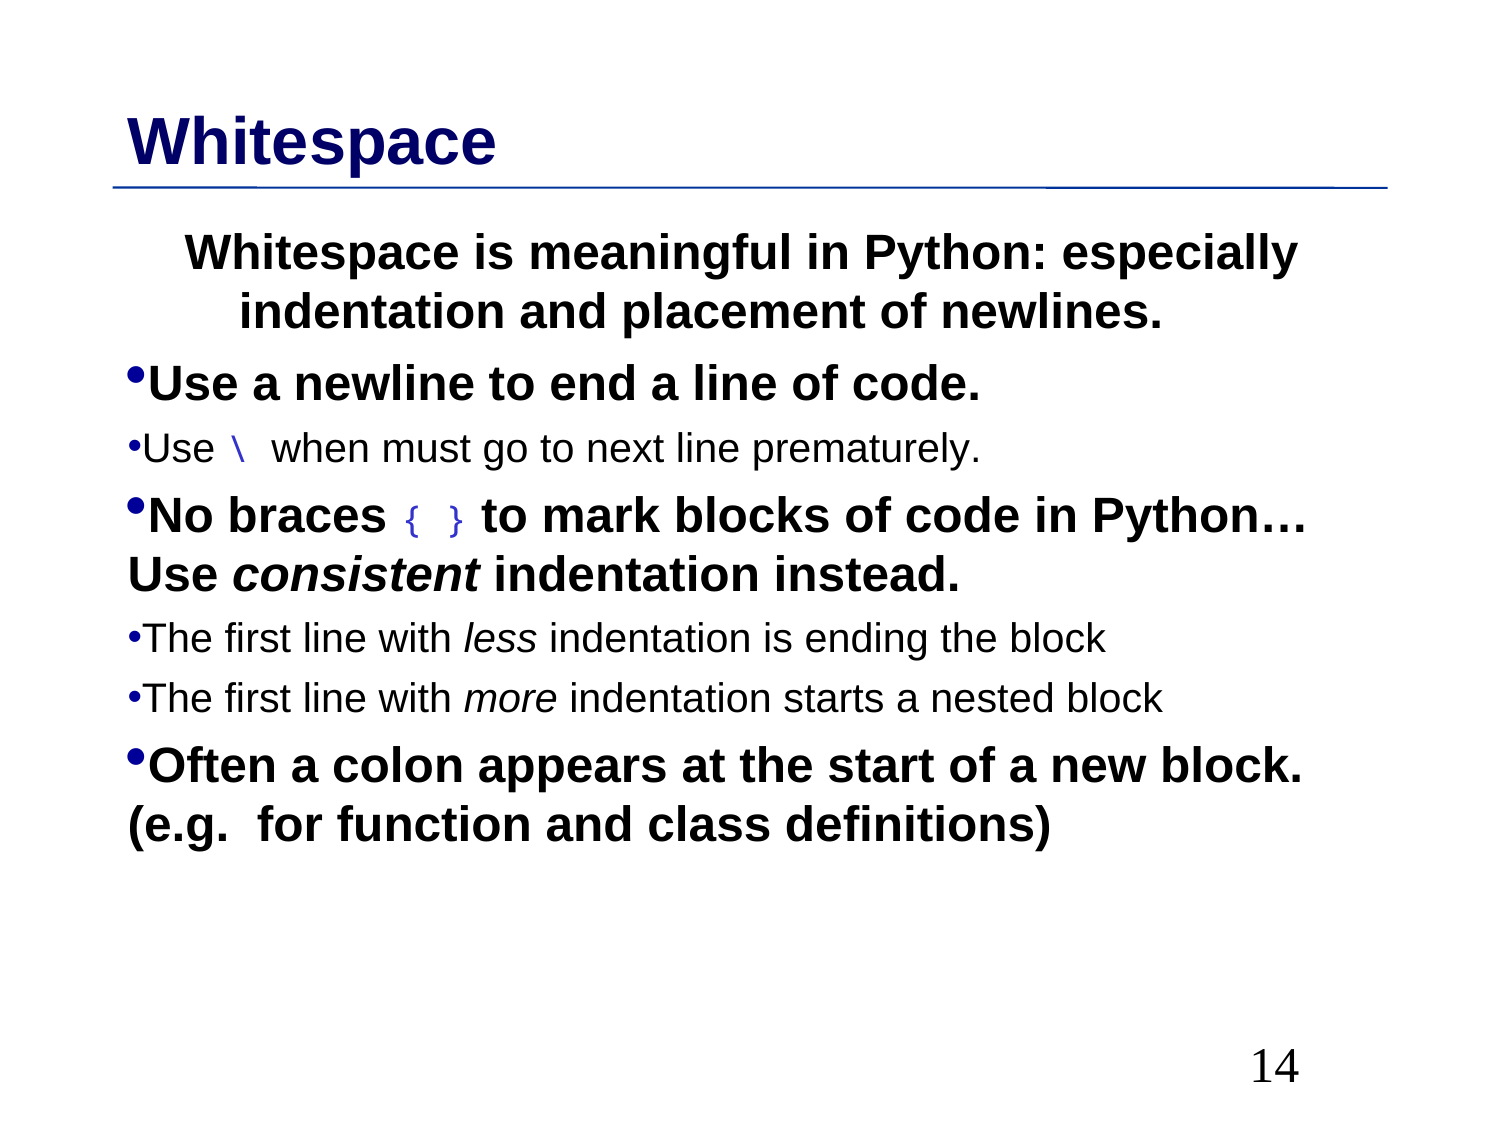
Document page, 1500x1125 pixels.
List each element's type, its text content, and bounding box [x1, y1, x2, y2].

list Whitespace is meaningful in Python: especially indentation and placement of newlines. Use a newline to end a line of code. Use \ when must go to next line prematurely. No braces { } to mark blocks of code in Python… Use consistent indentation instead. The first line with less indentation is ending the block The first line with more indentation starts a nested block Often a colon appears at the start of a new block. (e.g. for function and class definitions) [112, 212, 1388, 867]
title Whitespace [112, 89, 1388, 185]
text_box <number> [1074, 994, 1387, 1125]
